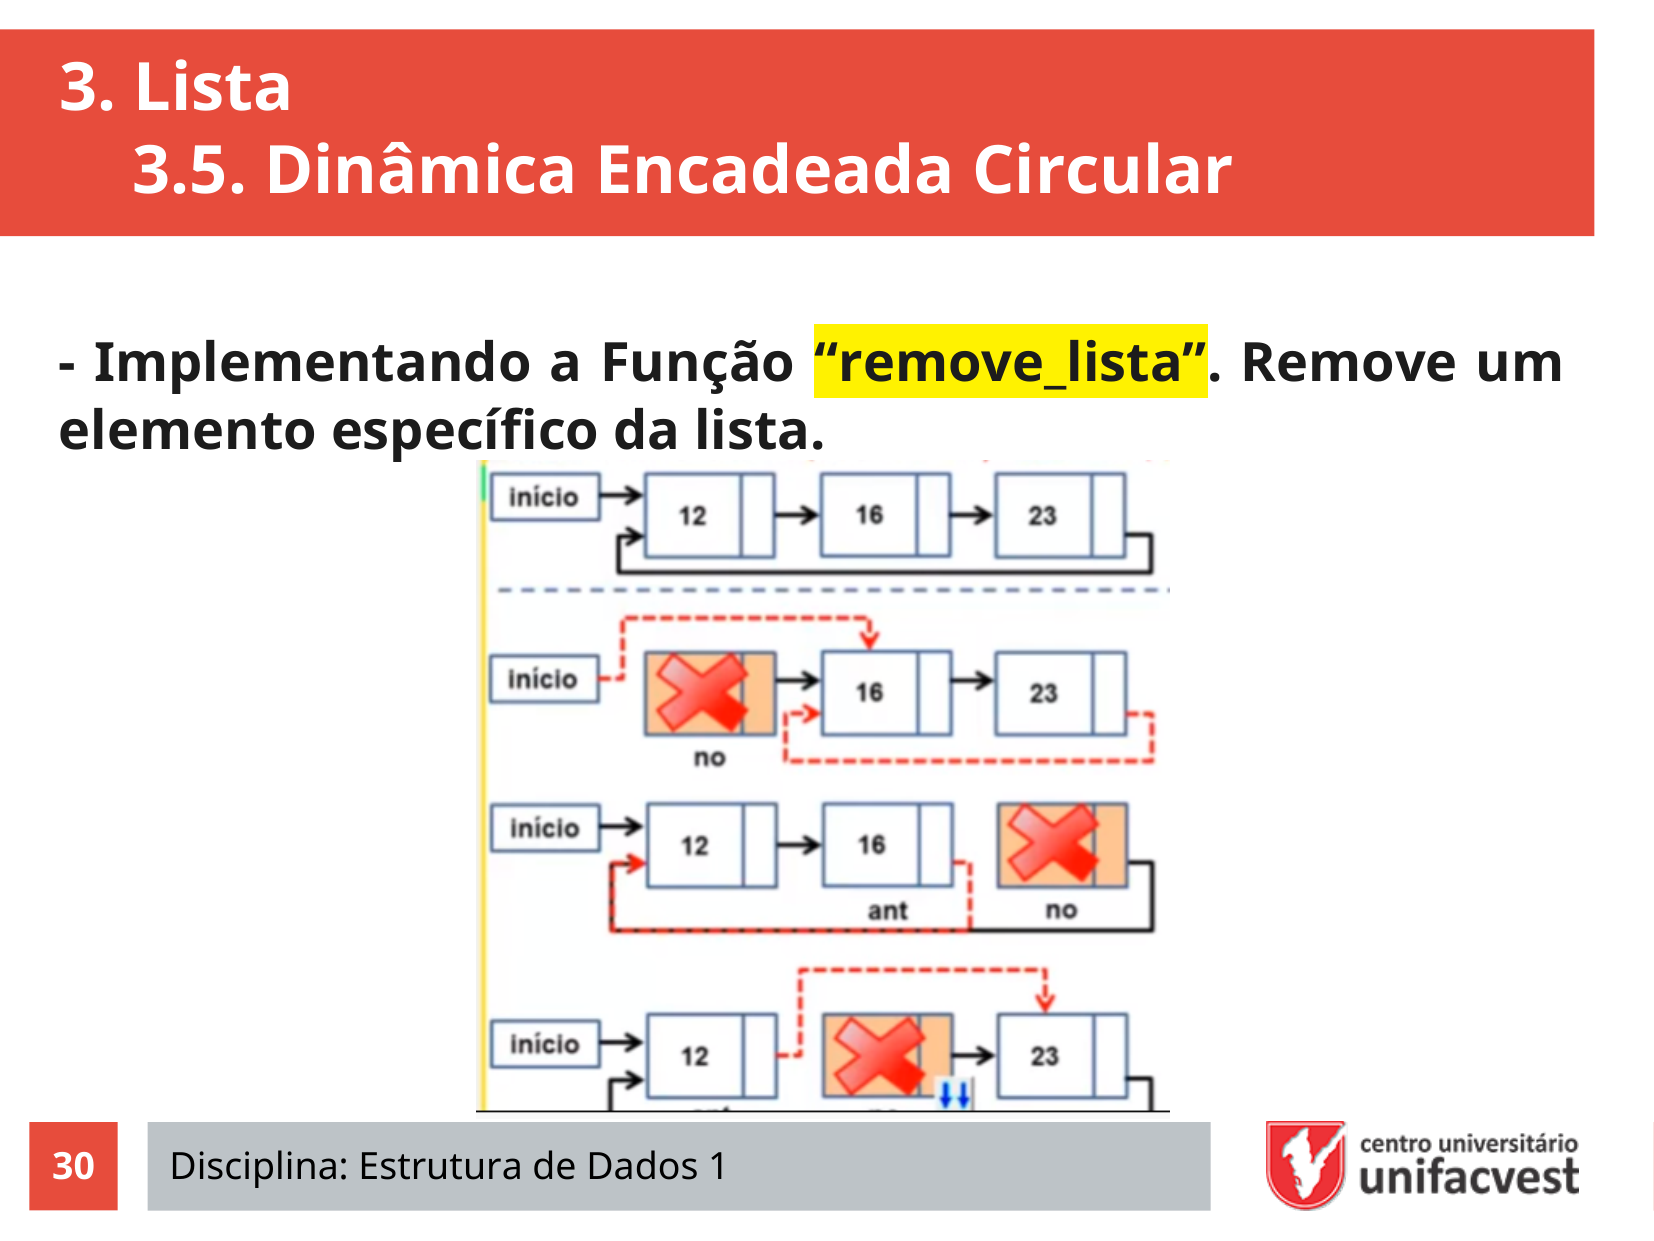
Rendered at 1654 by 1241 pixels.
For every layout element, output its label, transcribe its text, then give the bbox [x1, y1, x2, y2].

title 3. Lista 3.5. Dinâmica Encadeada Circular [59, 59, 1595, 207]
picture [476, 460, 1170, 1120]
list - Implementando a Função “remove_lista”. Remove um elemento específico da lista. [59, 324, 1566, 1093]
picture [1266, 1121, 1579, 1211]
text_box [1238, 1120, 1654, 1212]
text_box Disciplina: Estrutura de Dados 1 [154, 1132, 1205, 1196]
